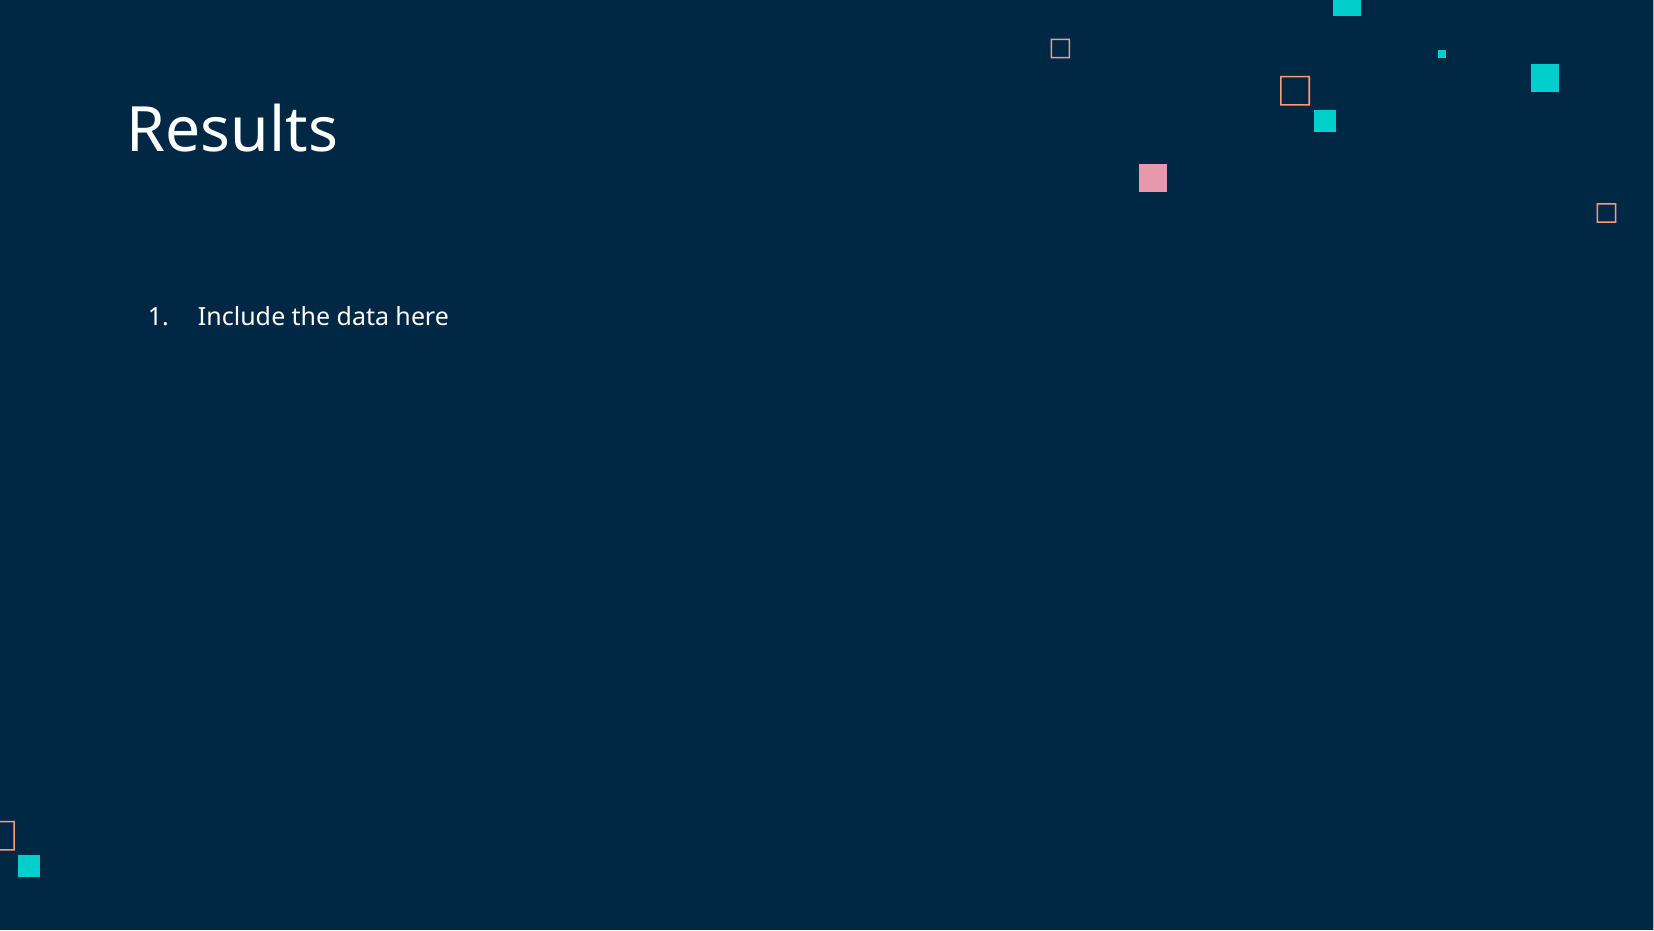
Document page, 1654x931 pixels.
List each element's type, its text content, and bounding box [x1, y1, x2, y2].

title Results [111, 74, 967, 179]
list Include the data here [107, 192, 1531, 877]
